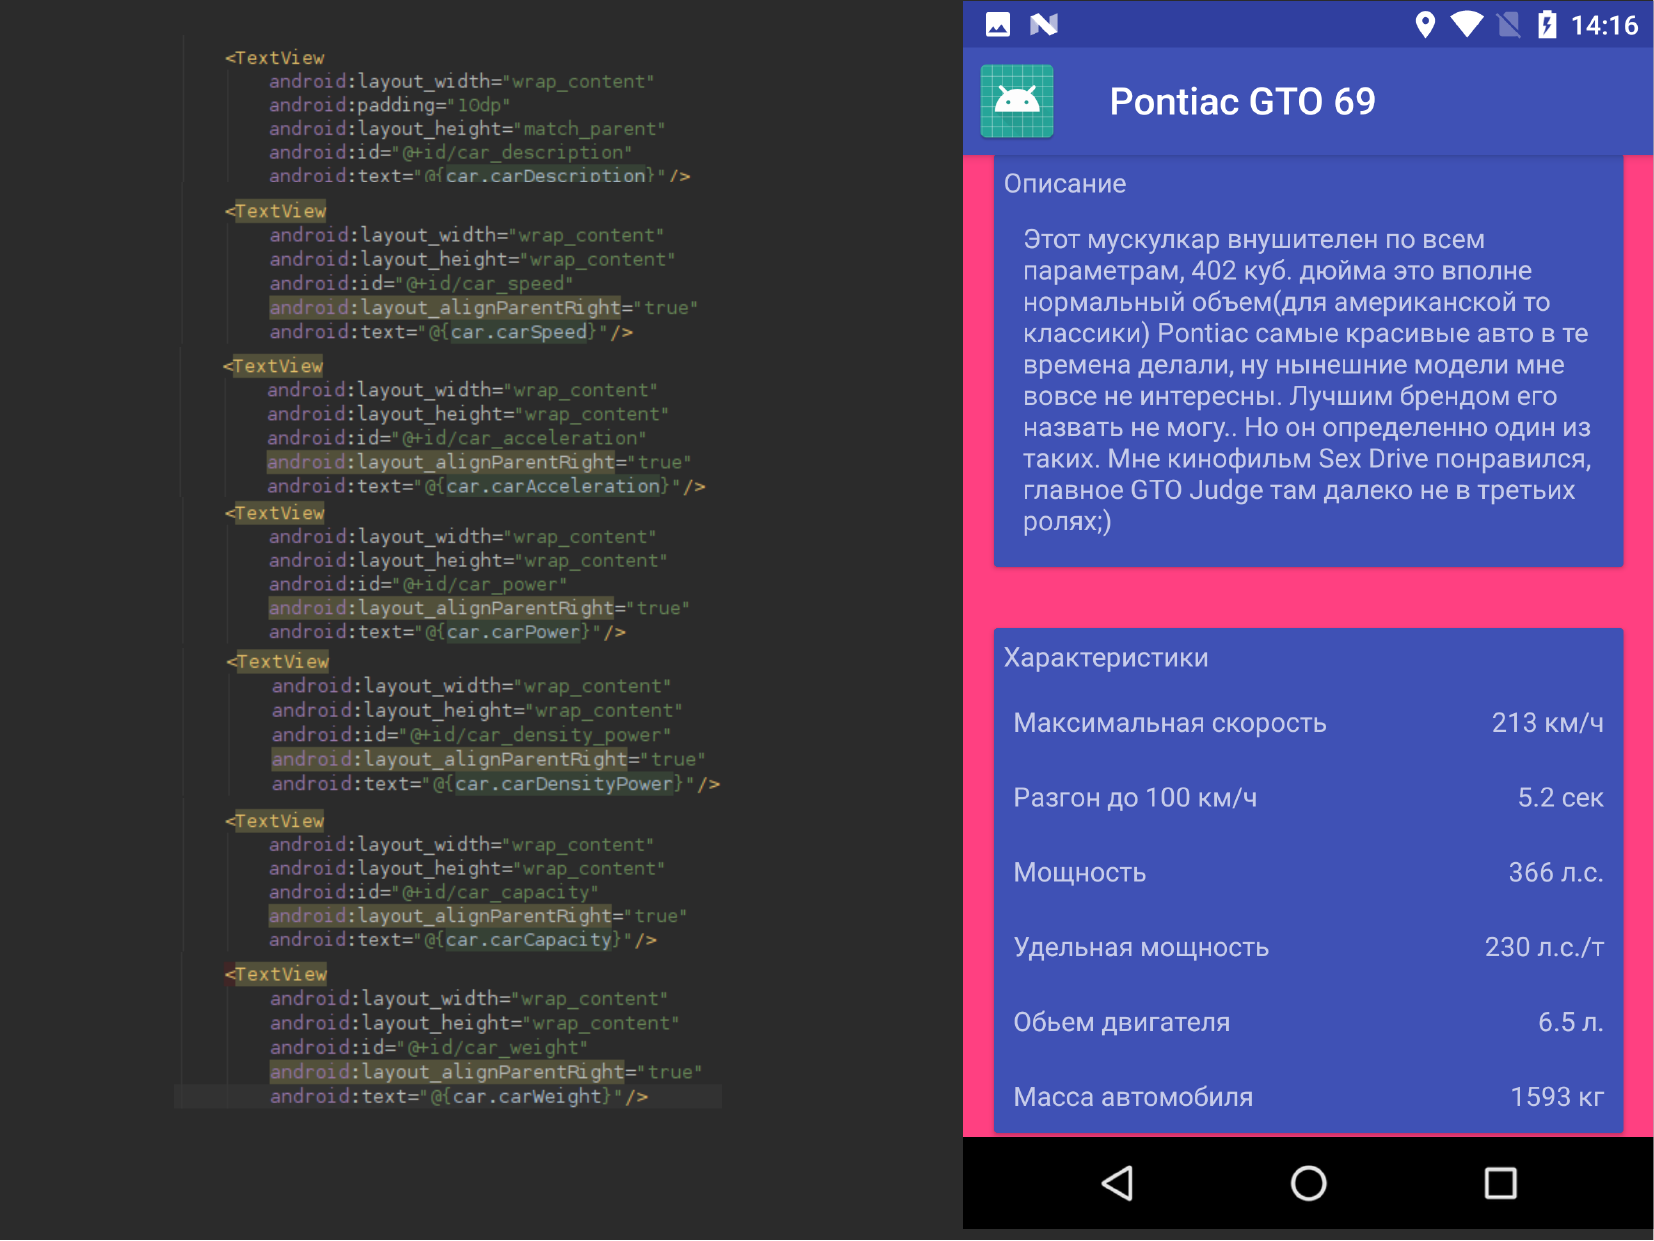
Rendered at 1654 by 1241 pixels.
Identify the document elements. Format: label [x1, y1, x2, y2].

picture [963, 1, 1654, 1229]
picture [165, 35, 780, 1116]
